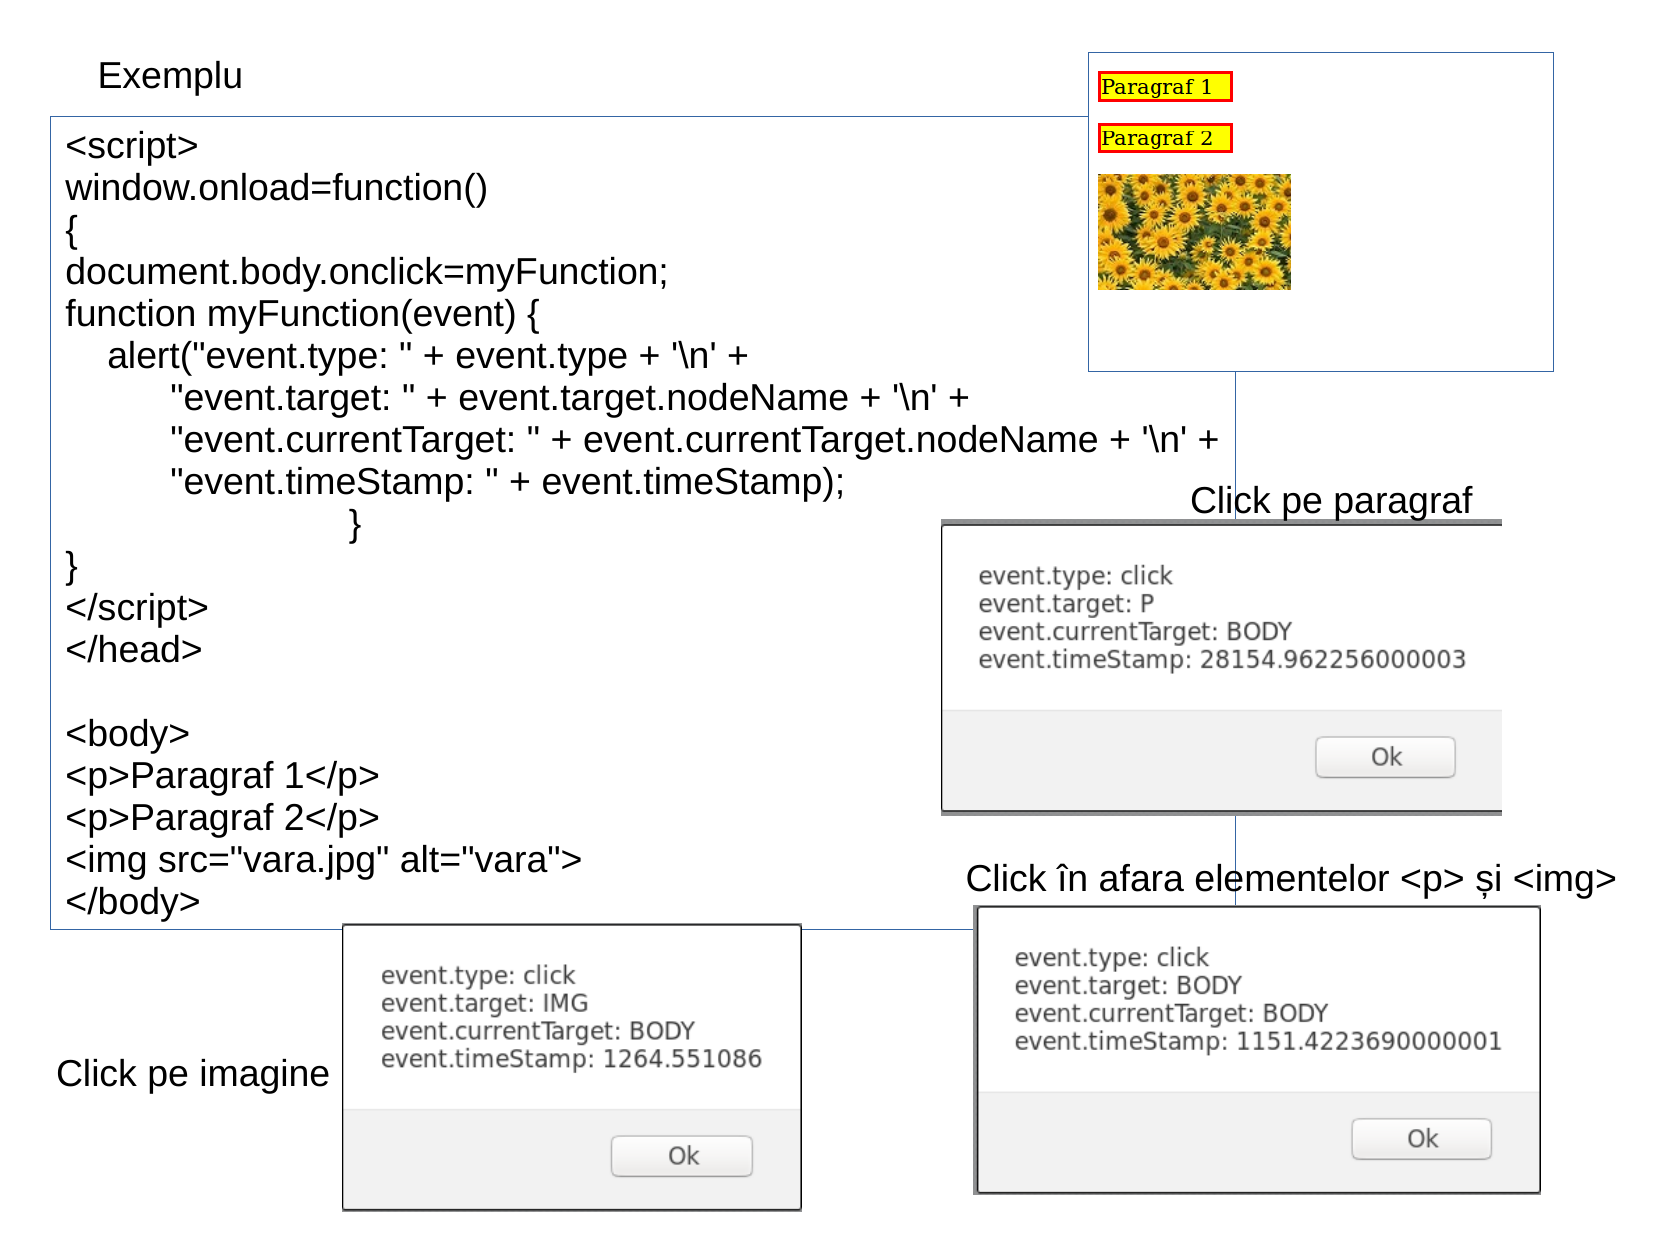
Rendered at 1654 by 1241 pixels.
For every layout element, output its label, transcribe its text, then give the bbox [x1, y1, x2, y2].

picture [941, 519, 1502, 816]
picture [1088, 51, 1554, 372]
picture [342, 923, 802, 1212]
text_box Exemplu [82, 47, 258, 105]
text_box Click pe imagine [41, 1045, 346, 1103]
text_box <script> window.onload=function() { document.body.onclick=myFunction; function myFunction(event) { alert("event.type: " + event.type + '\n' + "event.target: " + event.target.nodeName + '\n' + "event.currentTarget: " + event.currentTarget.nodeName + '\n' + "event.timeStamp: " + event.timeStamp); } } </script> </head> <body> <p>Paragraf 1</p> <p>Paragraf 2</p> <img src="vara.jpg" alt="vara"> </body> [50, 116, 1236, 930]
picture [973, 908, 1541, 1195]
text_box Click în afara elementelor <p> și <img> [950, 850, 1633, 908]
text_box Click pe paragraf [1175, 472, 1488, 530]
